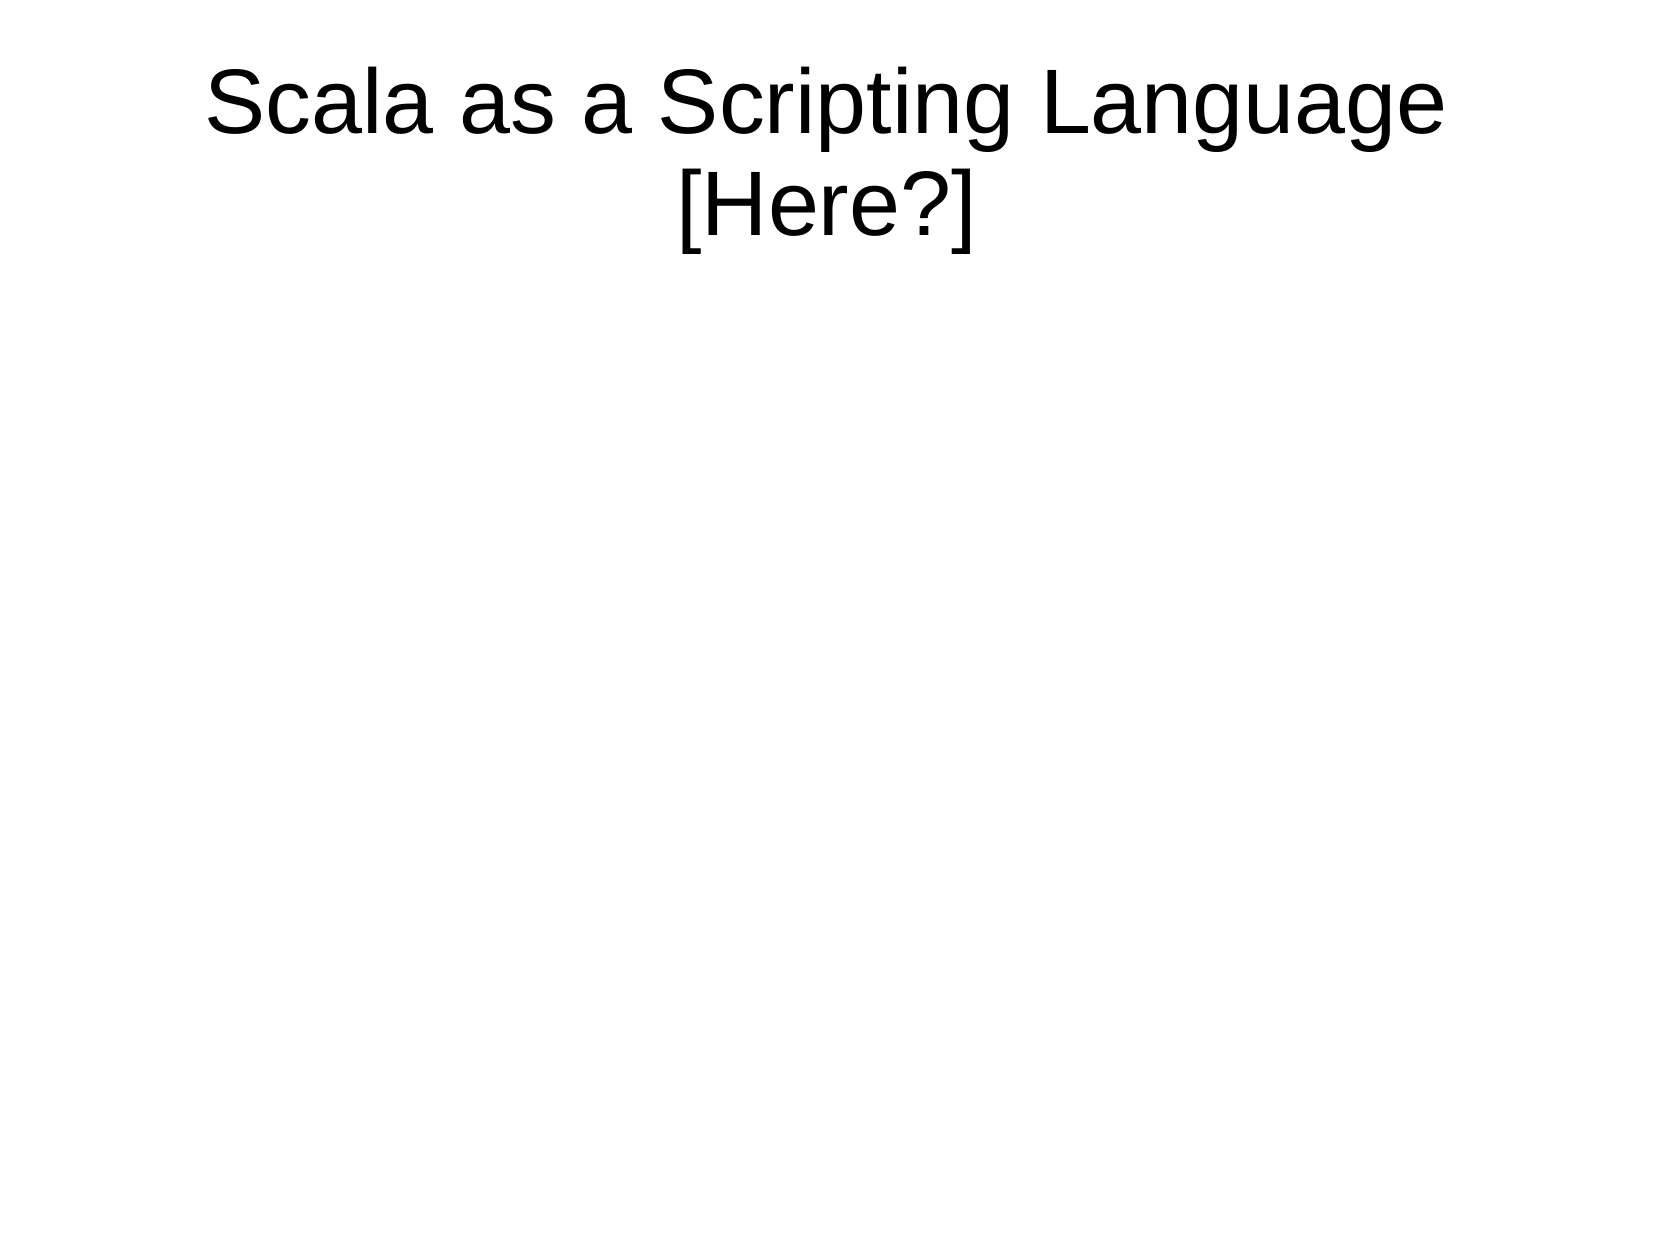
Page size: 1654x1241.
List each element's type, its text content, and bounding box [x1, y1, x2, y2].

title Scala as a Scripting Language [Here?] [82, 49, 1571, 257]
